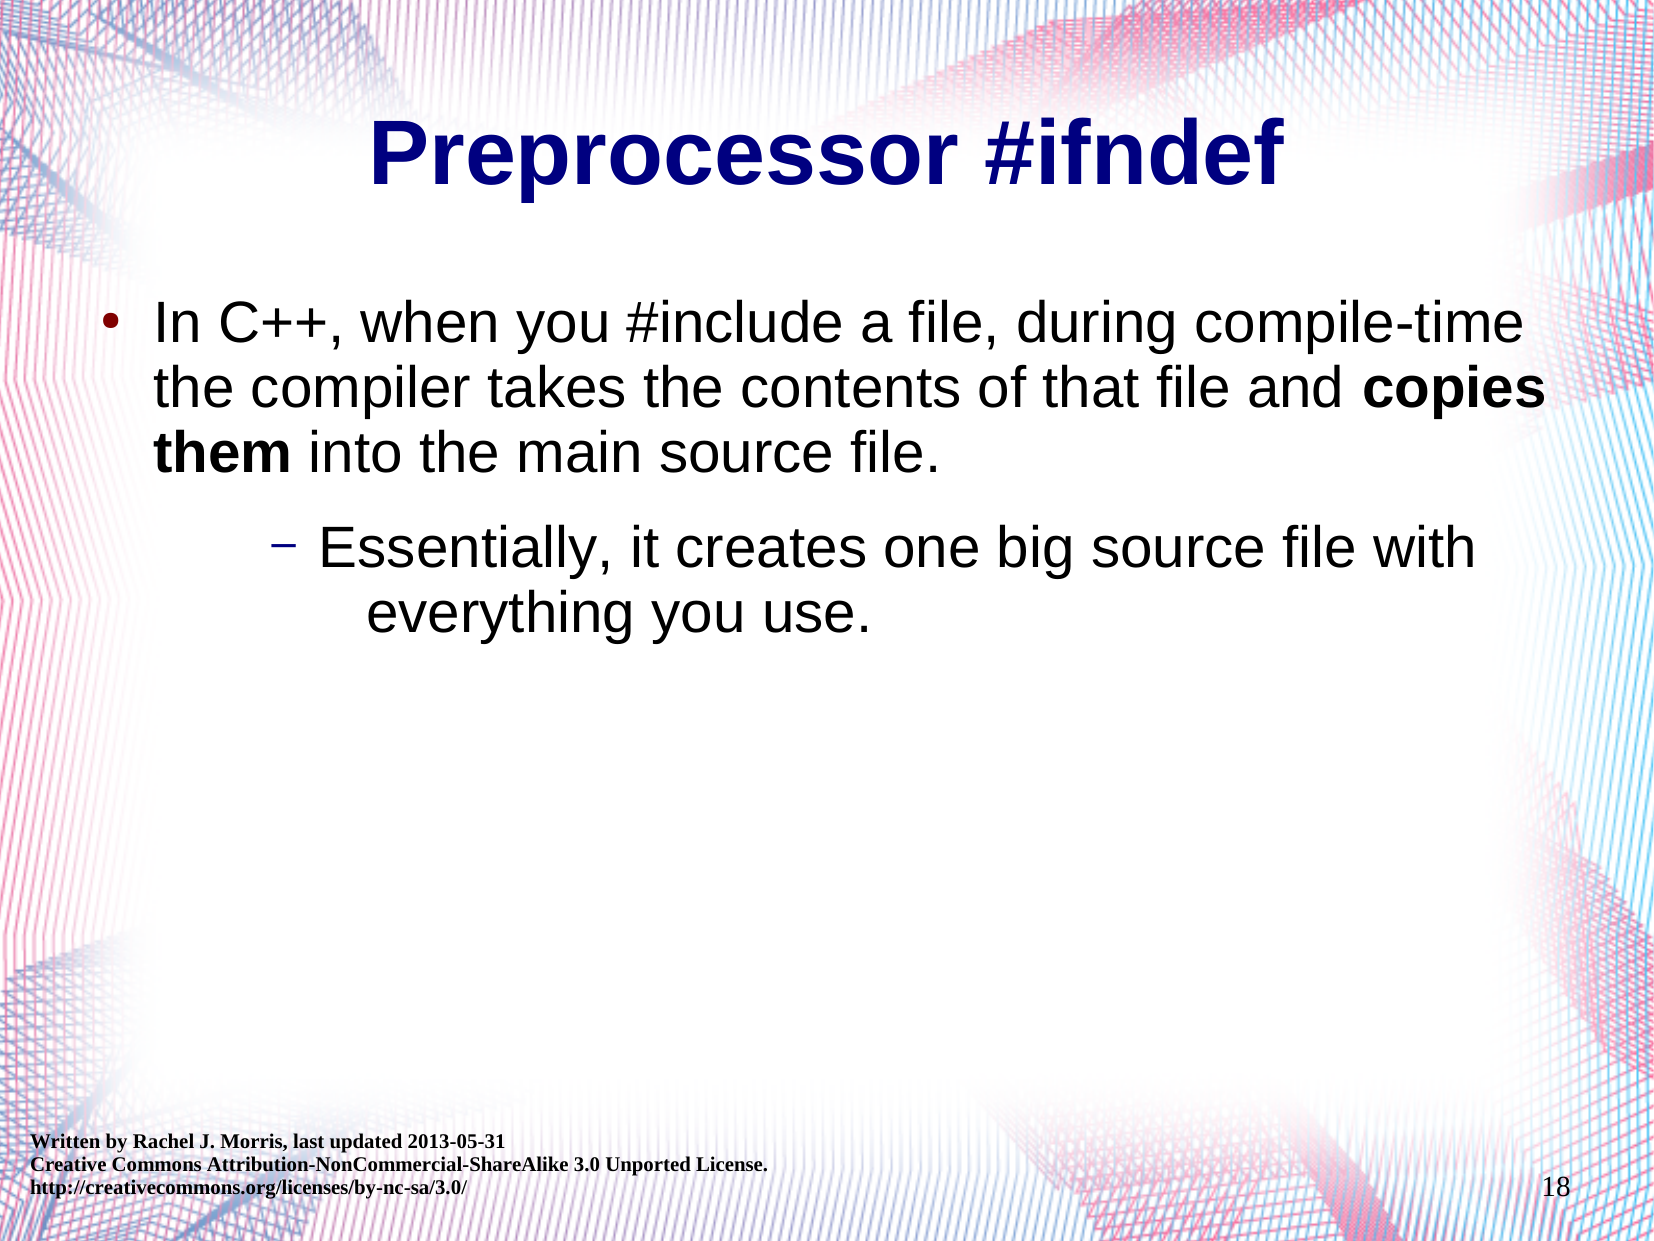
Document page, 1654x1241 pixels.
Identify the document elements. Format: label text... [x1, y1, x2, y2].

list In C++, when you #include a file, during compile-time the compiler takes the contents of that file and copies them into the main source file. Essentially, it creates one big source file with everything you use. [82, 290, 1571, 645]
title Preprocessor #ifndef [82, 49, 1571, 257]
picture [0, 0, 1654, 1241]
